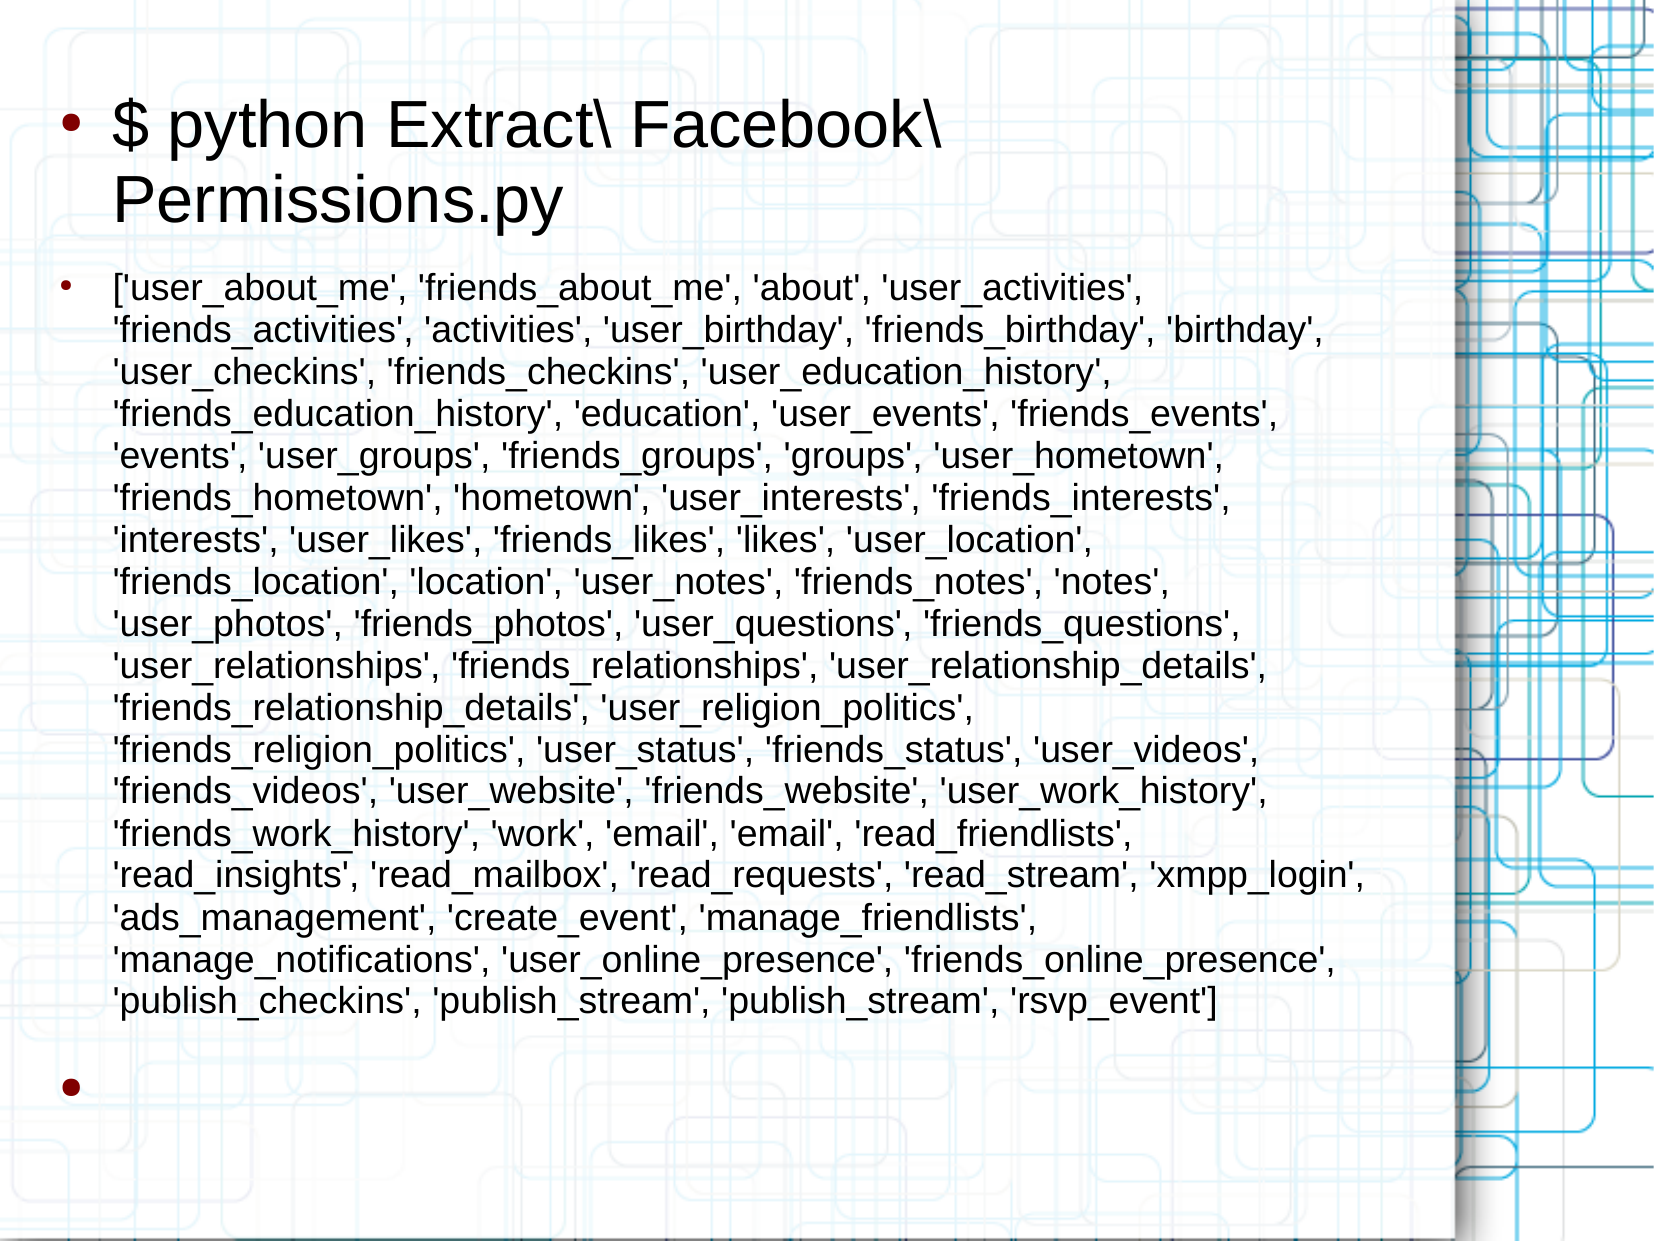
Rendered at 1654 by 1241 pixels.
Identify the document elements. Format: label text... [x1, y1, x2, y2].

picture [0, 0, 1654, 1241]
list $ python Extract\ Facebook\ Permissions.py ['user_about_me', 'friends_about_me', 'about', 'user_activities', 'friends_activities', 'activities', 'user_birthday', 'friends_birthday', 'birthday', 'user_checkins', 'friends_checkins', 'user_education_history', 'friends_education_history', 'education', 'user_events', 'friends_events', 'events', 'user_groups', 'friends_groups', 'groups', 'user_hometown', 'friends_hometown', 'hometown', 'user_interests', 'friends_interests', 'interests', 'user_likes', 'friends_likes', 'likes', 'user_location', 'friends_location', 'location', 'user_notes', 'friends_notes', 'notes', 'user_photos', 'friends_photos', 'user_questions', 'friends_questions', 'user_relationships', 'friends_relationships', 'user_relationship_details', 'friends_relationship_details', 'user_religion_politics', 'friends_religion_politics', 'user_status', 'friends_status', 'user_videos', 'friends_videos', 'user_website', 'friends_website', 'user_work_history', 'friends_work_history', 'work', 'email', 'email', 'read_friendlists', 'read_insights', 'read_mailbox', 'read_requests', 'read_stream', 'xmpp_login', 'ads_management', 'create_event', 'manage_friendlists', 'manage_notifications', 'user_online_presence', 'friends_online_presence', 'publish_checkins', 'publish_stream', 'publish_stream', 'rsvp_event'] [41, 87, 1377, 1127]
